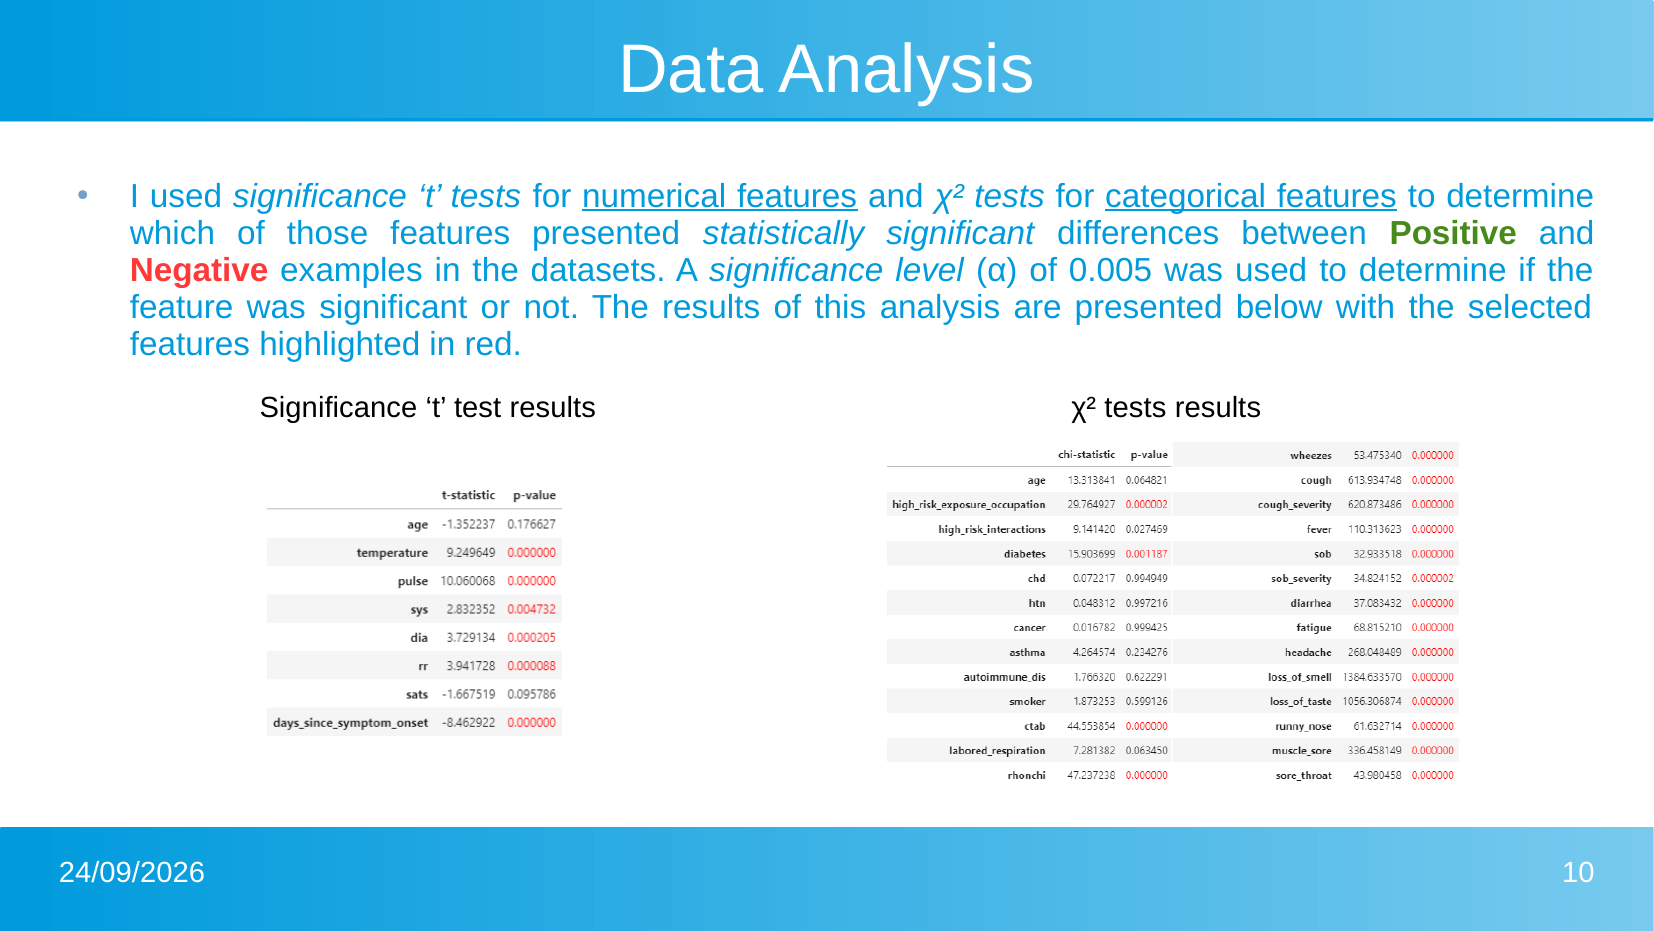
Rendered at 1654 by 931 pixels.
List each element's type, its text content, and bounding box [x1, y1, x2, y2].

text_box χ² tests results [944, 383, 1388, 432]
title Data Analysis [59, 29, 1595, 108]
picture [265, 483, 562, 739]
text_box Significance ‘t’ test results [206, 383, 650, 432]
list I used significance ‘t’ tests for numerical features and χ² tests for categorical features to determine which of those features presented statistically significant differences between Positive and Negative examples in the datasets. A significance level (α) of 0.005 was used to determine if the feature was significant or not. The results of this analysis are presented below with the selected features highlighted in red. [59, 177, 1595, 355]
picture [885, 442, 1459, 790]
